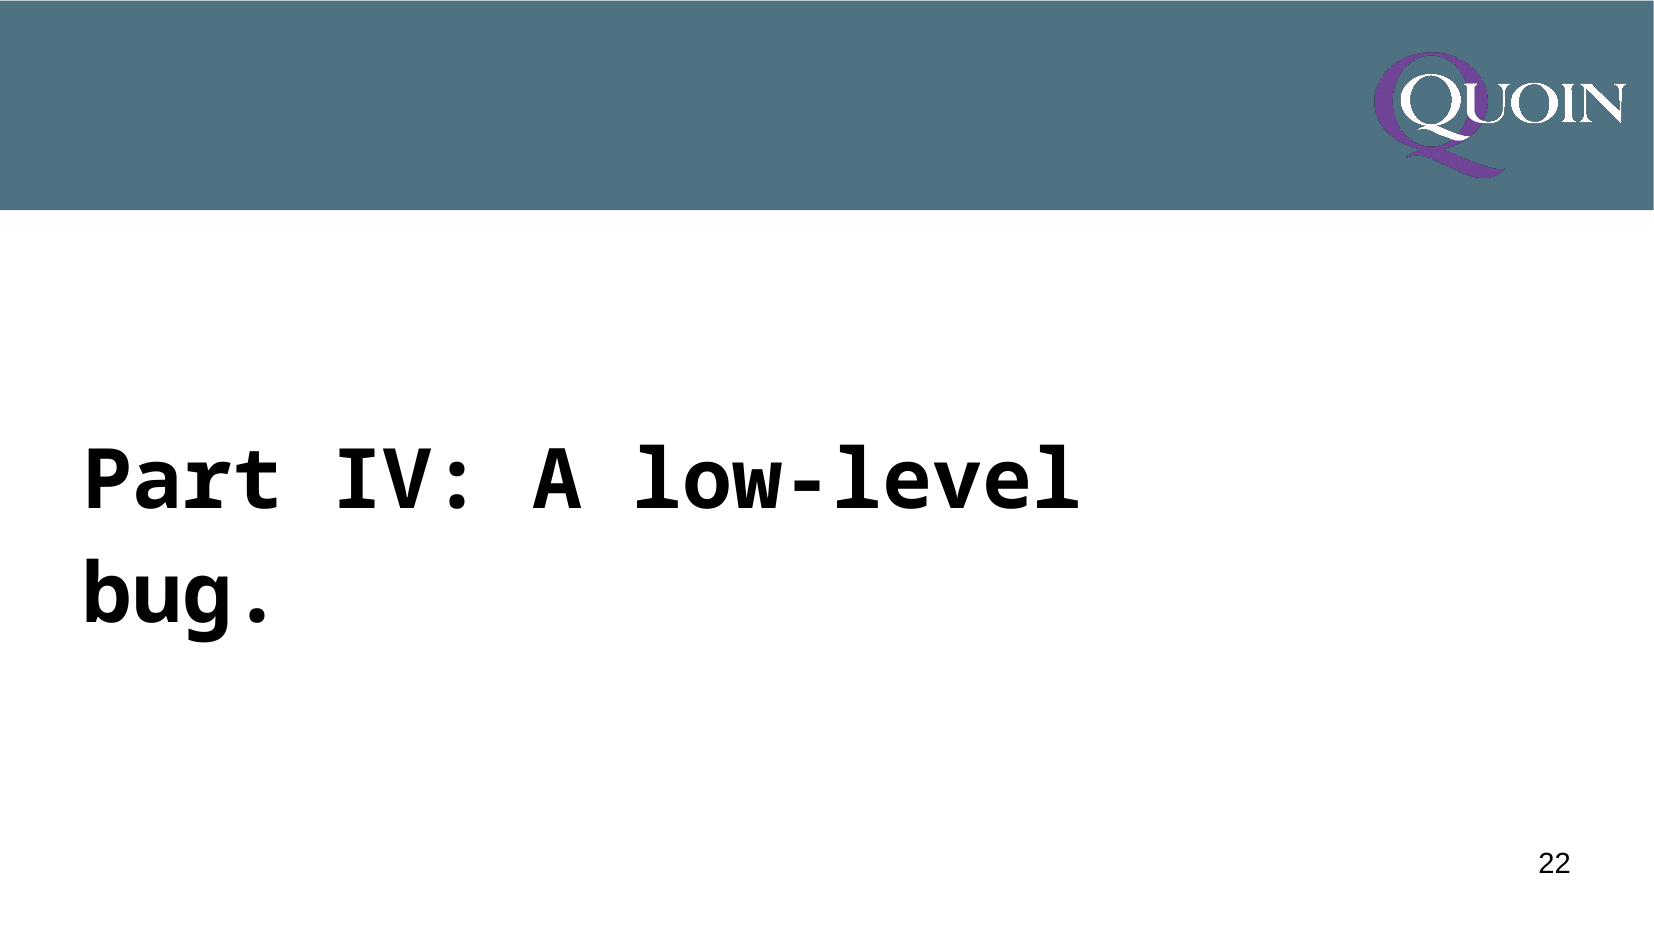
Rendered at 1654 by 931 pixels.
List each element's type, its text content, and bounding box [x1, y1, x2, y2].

picture [1372, 49, 1654, 180]
subtitle Part IV: A low-level bug. [82, 109, 1235, 822]
